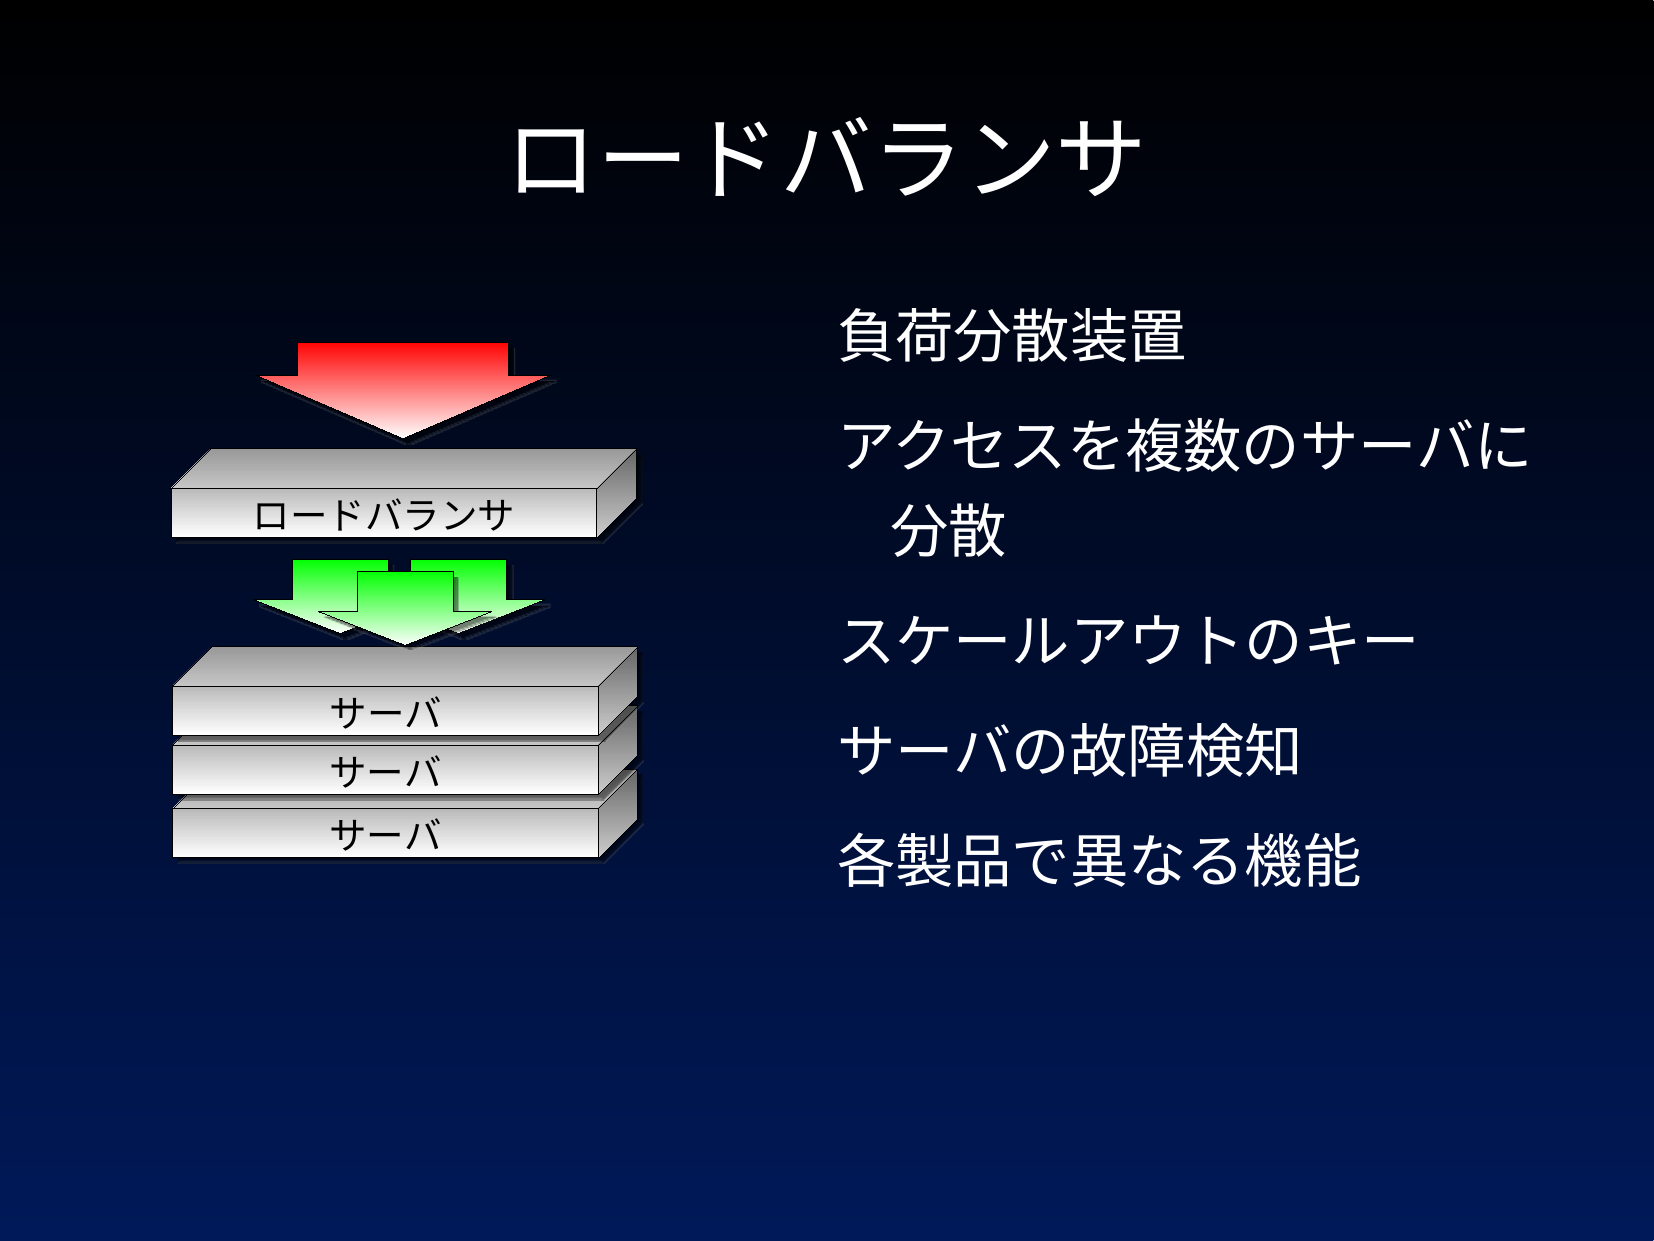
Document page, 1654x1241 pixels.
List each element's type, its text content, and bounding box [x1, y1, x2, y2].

title ロードバランサ [82, 49, 1571, 257]
text_box [253, 559, 545, 646]
text_box サーバ [172, 687, 598, 736]
text_box サーバ [172, 746, 598, 795]
text_box [255, 342, 551, 439]
text_box サーバ [172, 809, 598, 858]
list 負荷分散装置 アクセスを複数のサーバに分散 スケールアウトのキー サーバの故障検知 各製品で異なる機能 [819, 290, 1571, 1094]
text_box ロードバランサ [171, 489, 596, 538]
